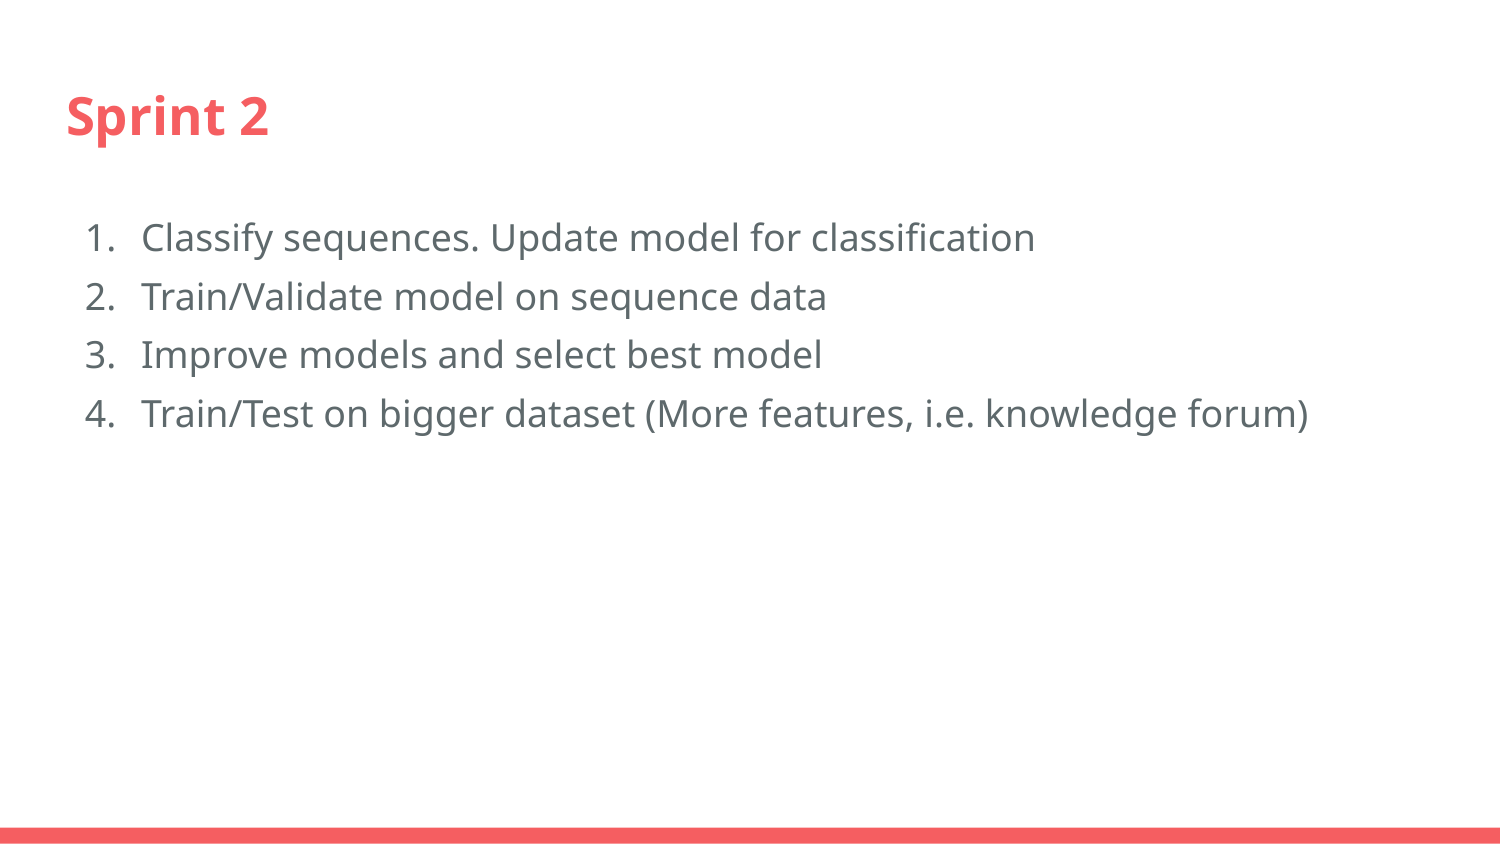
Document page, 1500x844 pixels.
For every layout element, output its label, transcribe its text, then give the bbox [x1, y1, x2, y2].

title Sprint 2 [51, 64, 1449, 167]
list Classify sequences. Update model for classification Train/Validate model on sequence data Improve models and select best model Train/Test on bigger dataset (More features, i.e. knowledge forum) [51, 189, 1449, 750]
